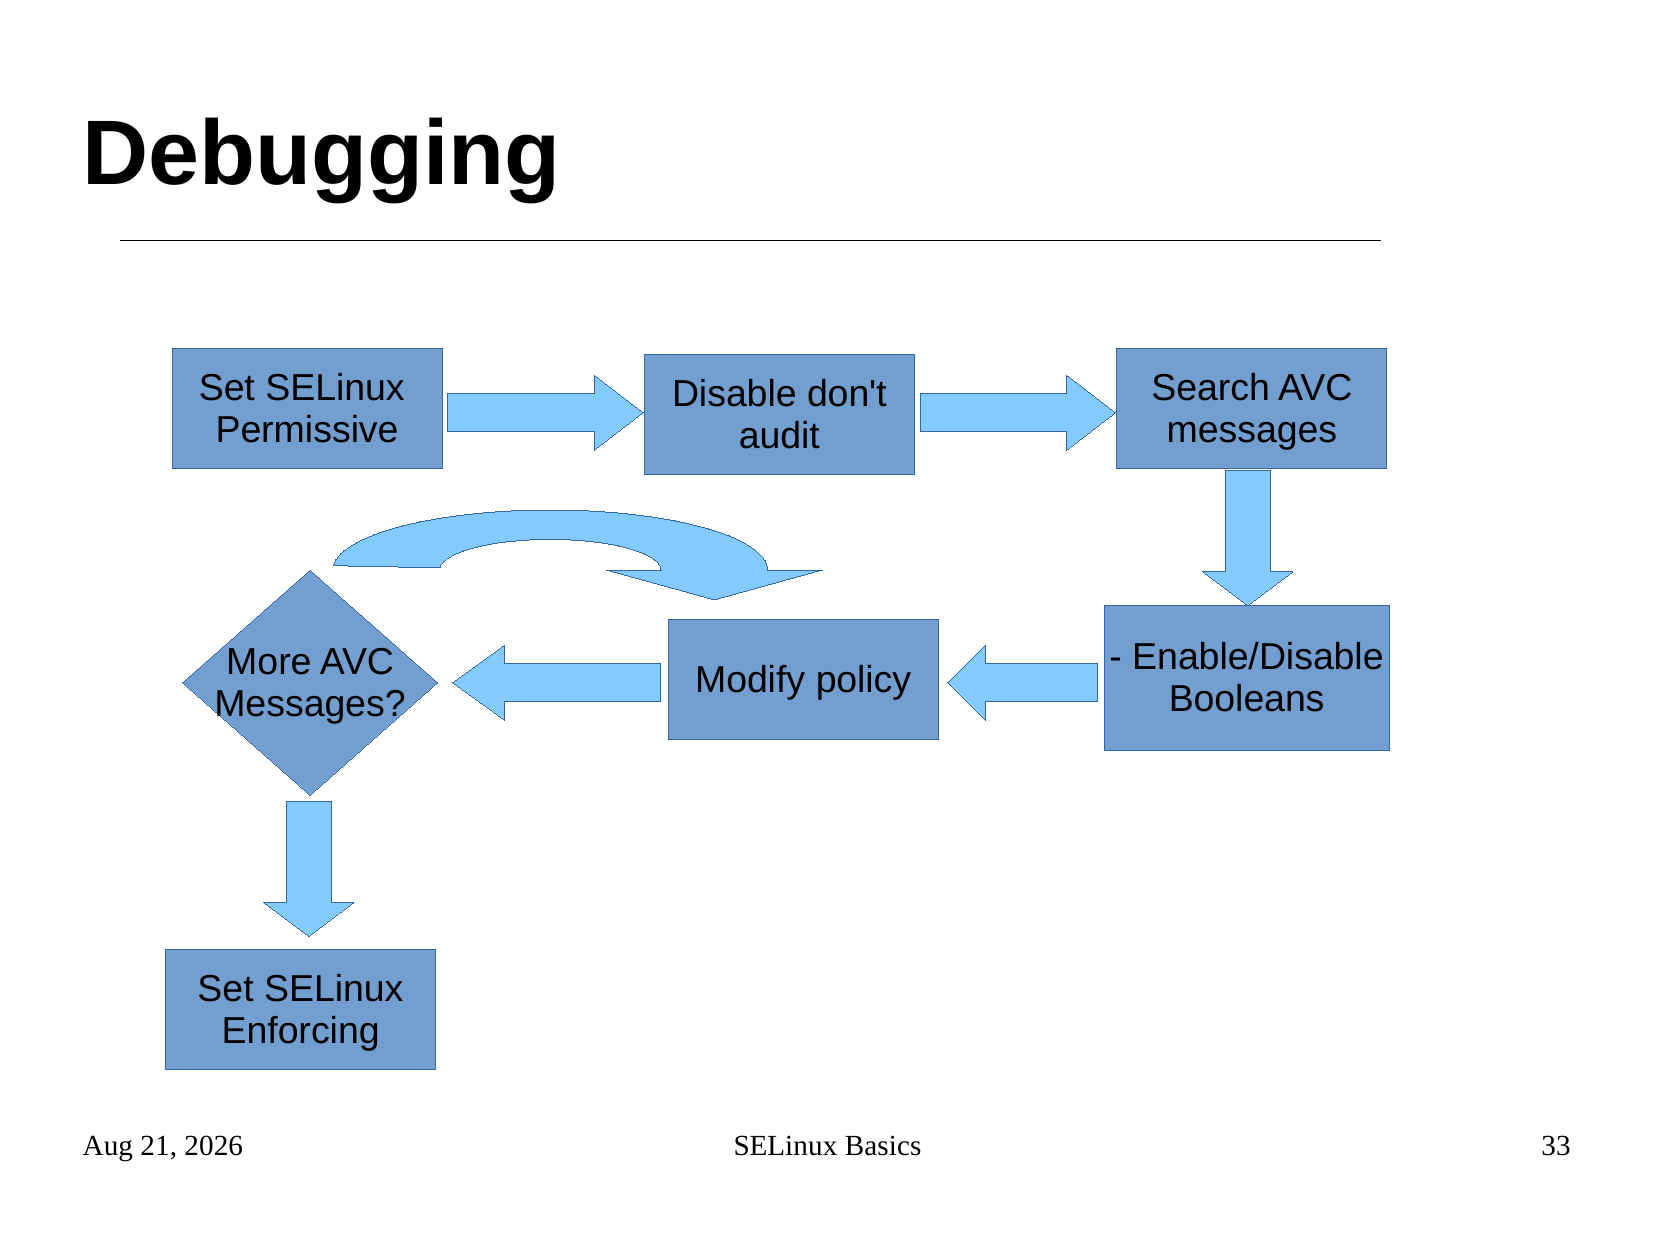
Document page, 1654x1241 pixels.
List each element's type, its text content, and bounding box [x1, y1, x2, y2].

text_box - Enable/Disable Booleans [1104, 605, 1390, 751]
text_box [920, 375, 1116, 451]
text_box [263, 801, 354, 937]
text_box [333, 510, 823, 600]
text_box [452, 645, 661, 721]
text_box [1202, 470, 1293, 606]
text_box Modify policy [668, 619, 939, 740]
text_box Set SELinux Permissive [172, 348, 443, 469]
text_box Search AVC messages [1116, 348, 1387, 469]
text_box Disable don't audit [644, 354, 915, 475]
title Debugging [82, 49, 1571, 257]
text_box [447, 375, 644, 451]
text_box Set SELinux Enforcing [165, 949, 436, 1070]
text_box More AVC Messages? [182, 570, 438, 796]
text_box [947, 645, 1098, 721]
